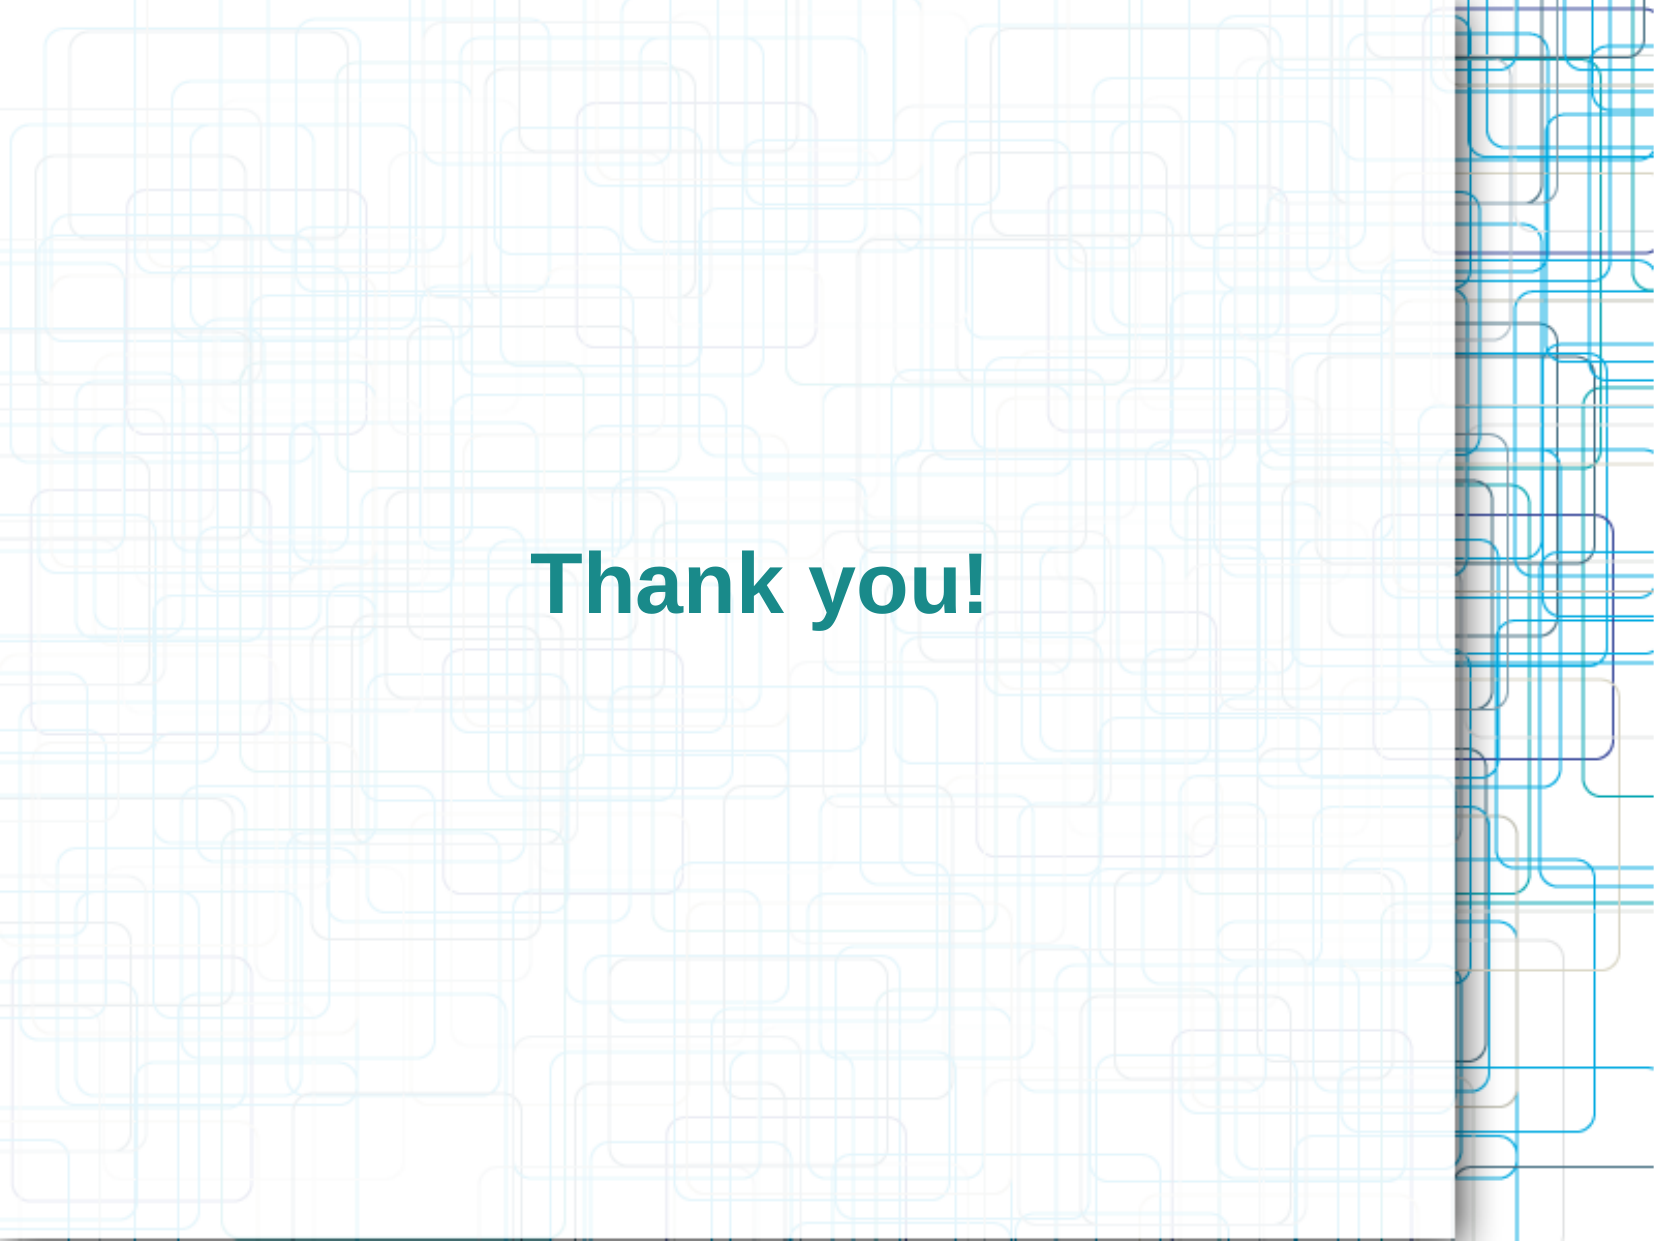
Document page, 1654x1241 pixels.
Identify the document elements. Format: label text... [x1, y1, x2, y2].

title Thank you! [81, 480, 1441, 688]
picture [0, 0, 1654, 1241]
